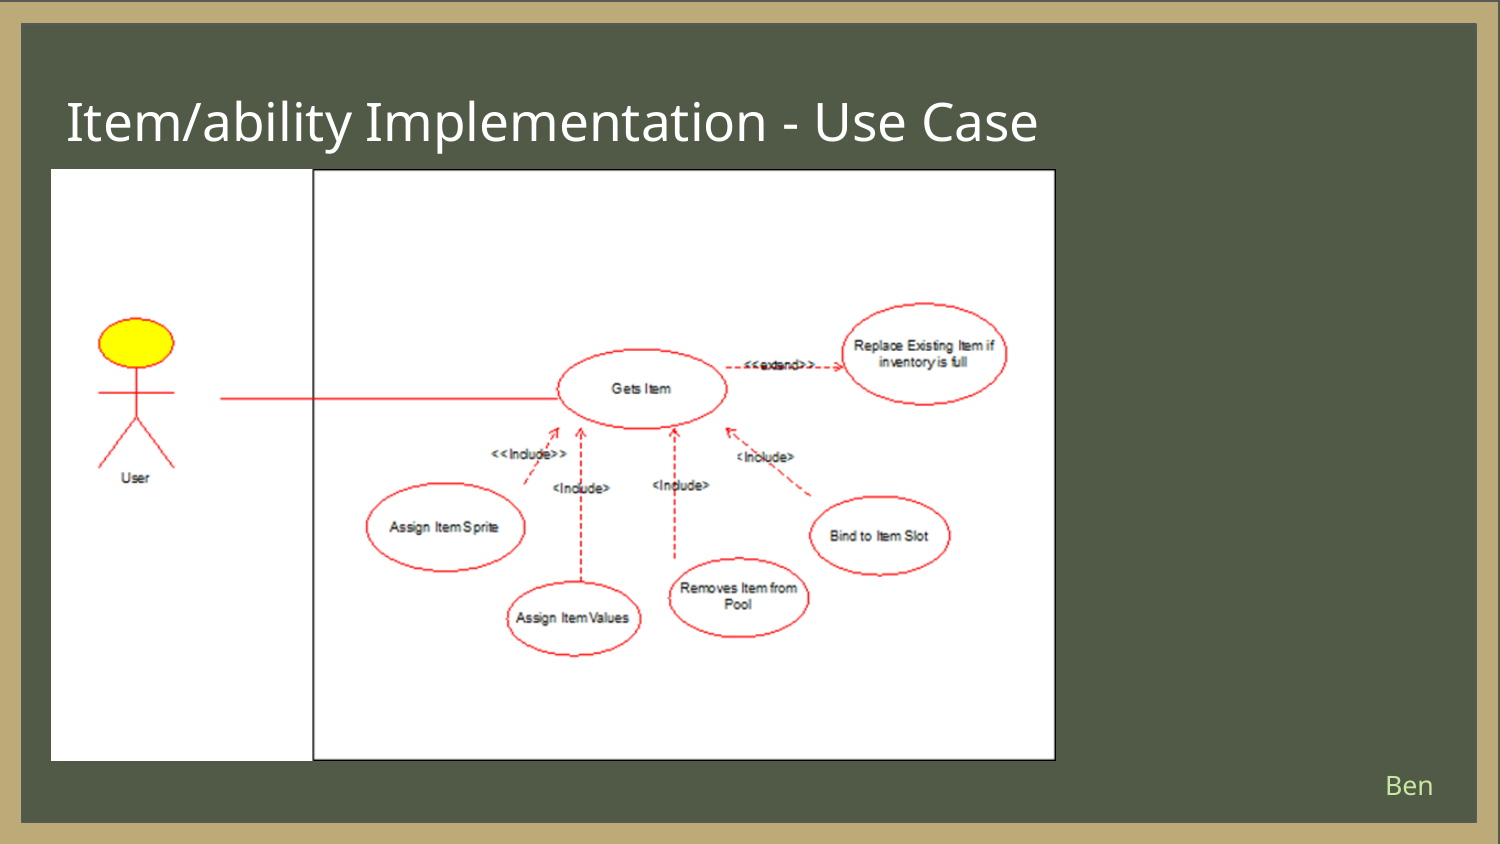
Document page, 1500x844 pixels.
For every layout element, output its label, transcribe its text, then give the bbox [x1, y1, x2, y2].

title Item/ability Implementation - Use Case [51, 72, 1449, 167]
picture [51, 169, 1056, 761]
list Ben [1069, 749, 1449, 817]
